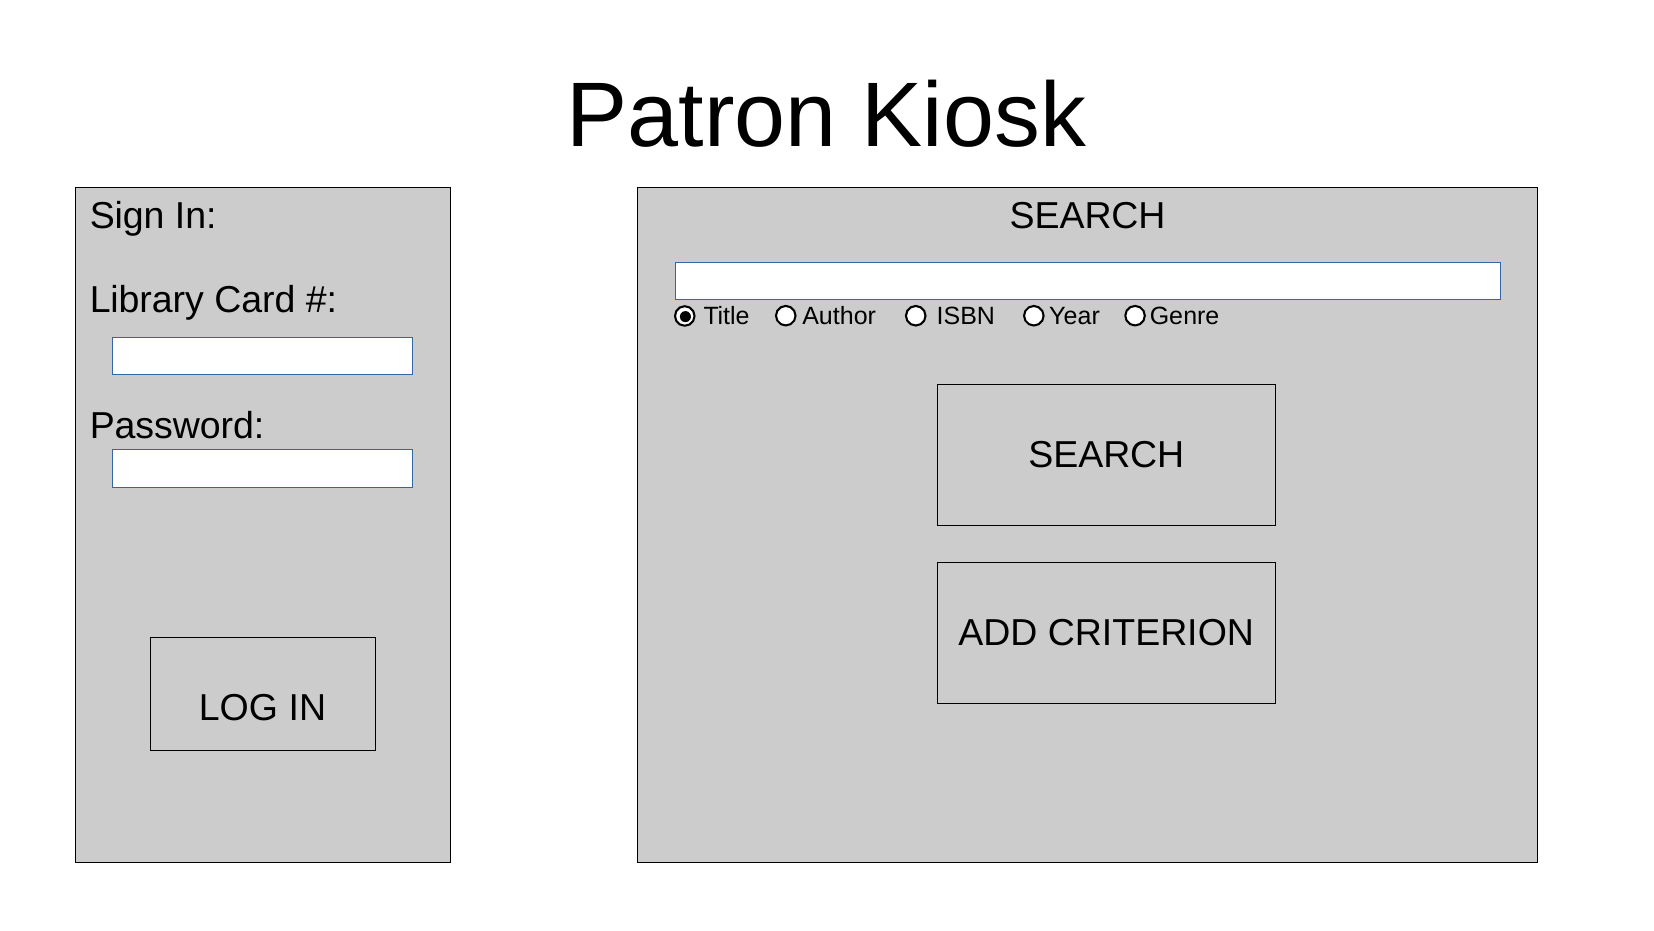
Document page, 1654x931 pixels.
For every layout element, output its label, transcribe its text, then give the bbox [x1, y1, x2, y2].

text_box SEARCH [937, 384, 1276, 526]
text_box Genre [1135, 294, 1248, 338]
text_box [675, 306, 688, 326]
text_box ADD CRITERION [937, 562, 1276, 704]
text_box [112, 337, 413, 375]
text_box [112, 449, 413, 488]
text_box Year [1034, 294, 1135, 338]
text_box Title [688, 294, 787, 338]
text_box Sign In: Library Card #: Password: [75, 187, 451, 863]
title Patron Kiosk [82, 37, 1571, 193]
text_box ISBN [921, 294, 1034, 338]
text_box Author [787, 294, 901, 338]
text_box [1024, 305, 1034, 326]
text_box [675, 262, 1501, 300]
text_box LOG IN [150, 637, 376, 751]
text_box [905, 305, 926, 326]
text_box SEARCH [637, 187, 1538, 863]
